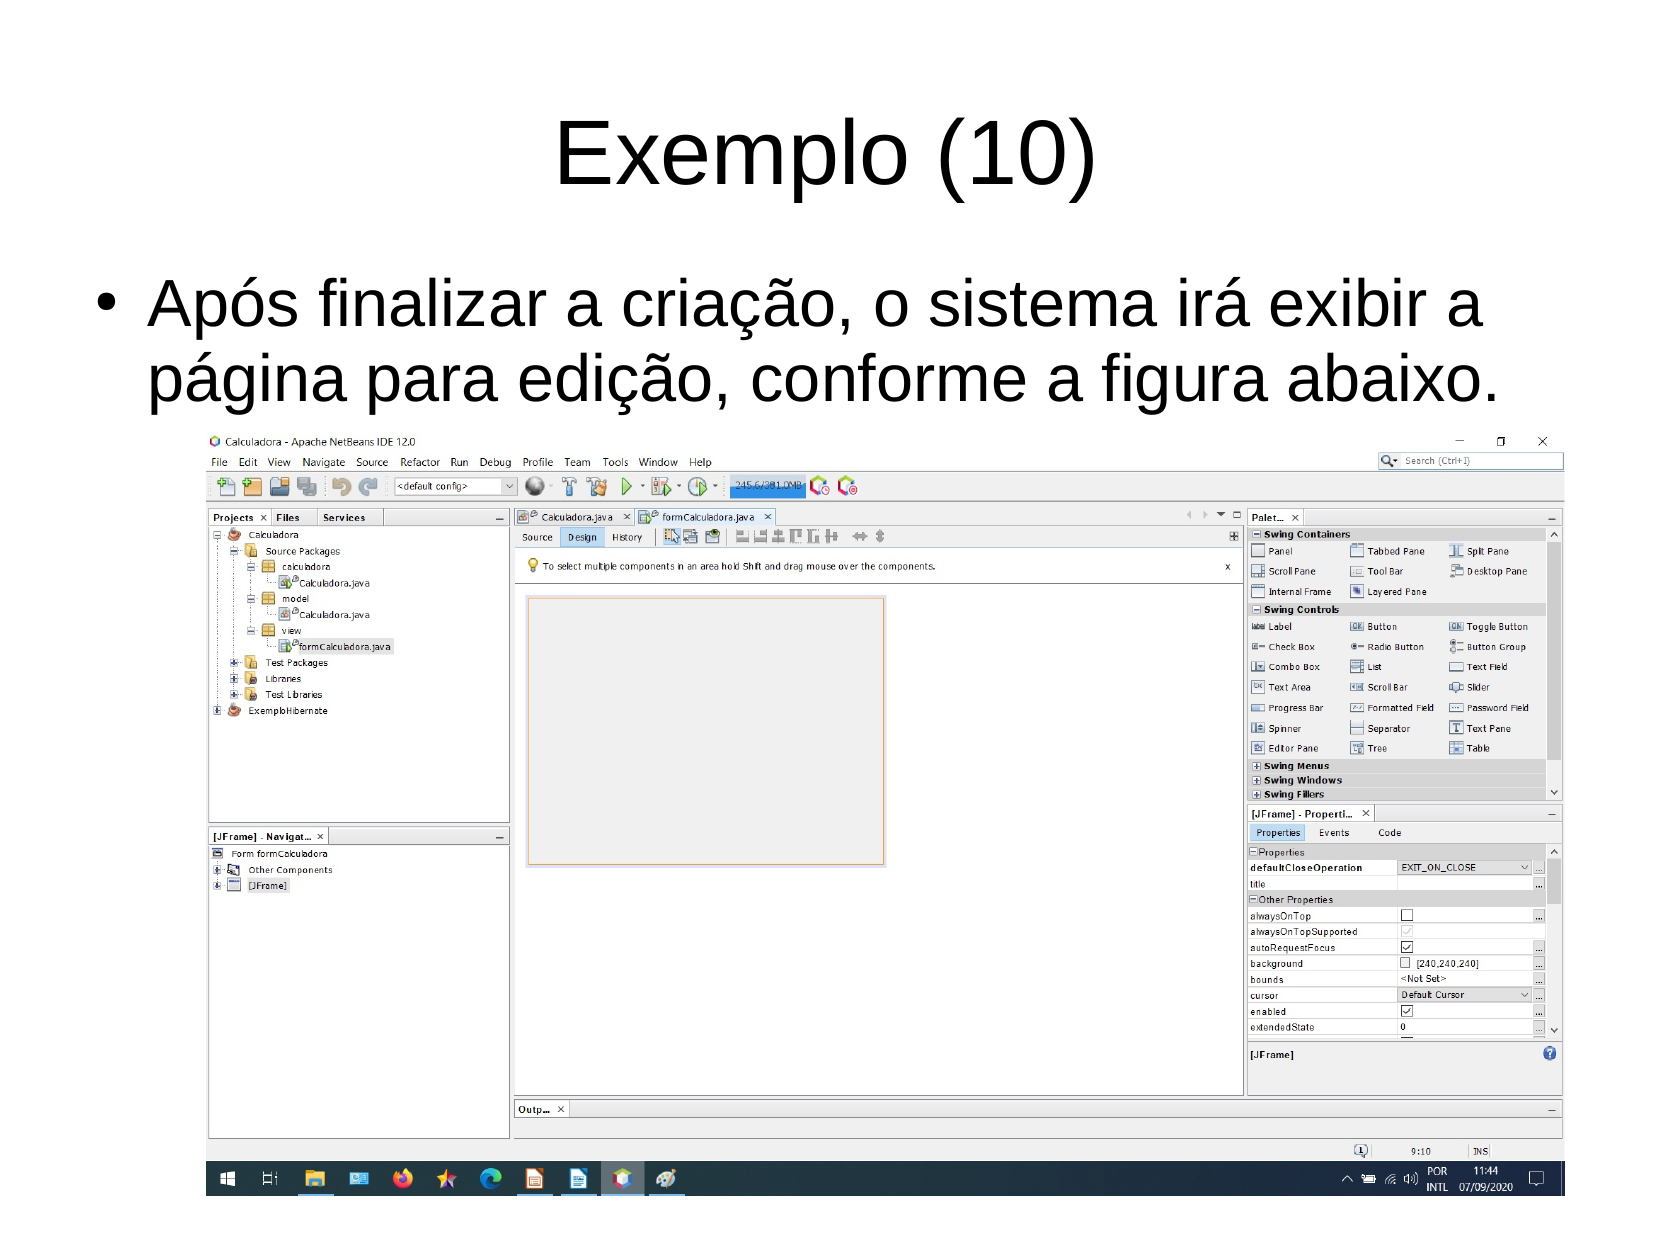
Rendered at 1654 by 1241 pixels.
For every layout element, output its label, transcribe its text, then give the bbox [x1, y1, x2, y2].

list Após finalizar a criação, o sistema irá exibir a página para edição, conforme a figura abaixo. [76, 265, 1565, 443]
picture [206, 431, 1565, 1196]
title Exemplo (10) [82, 49, 1571, 257]
